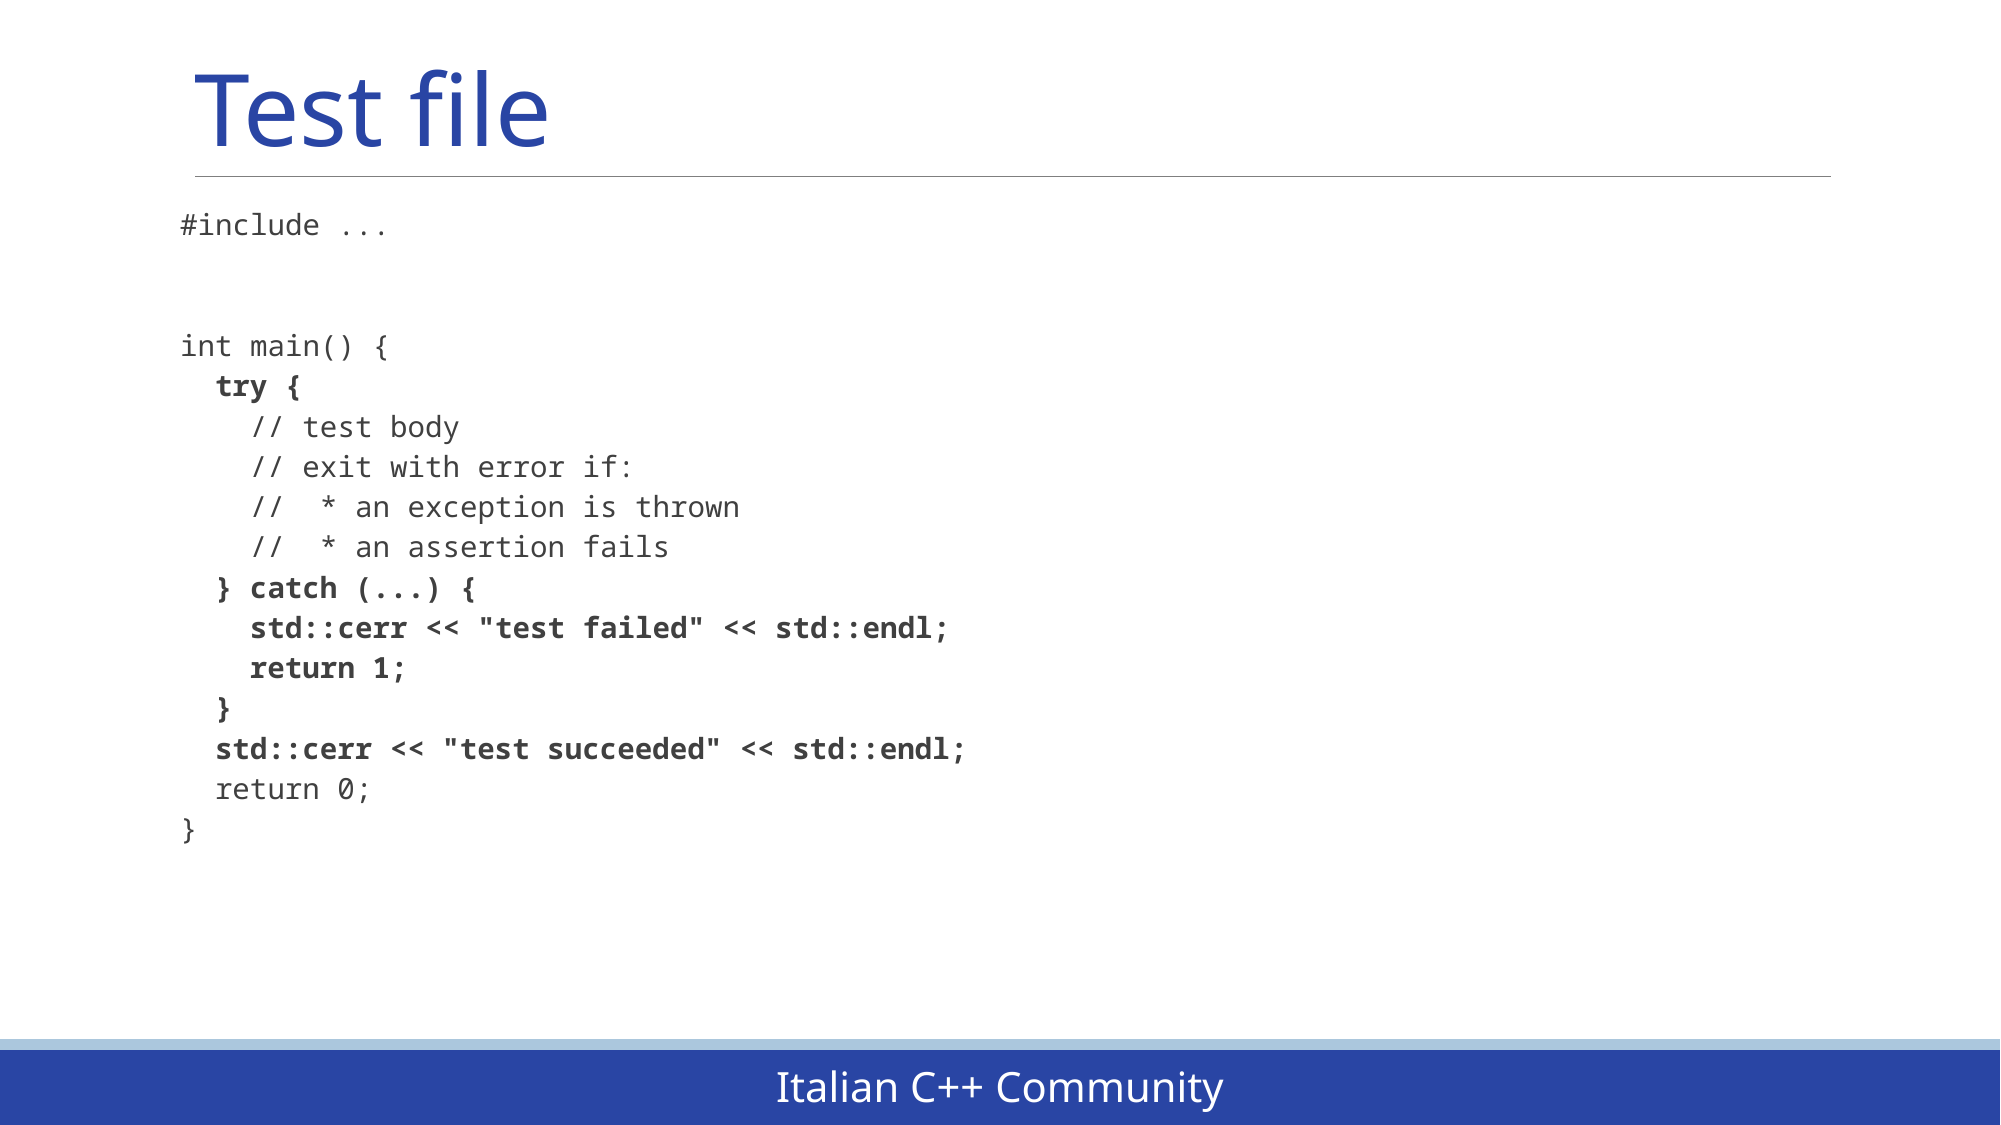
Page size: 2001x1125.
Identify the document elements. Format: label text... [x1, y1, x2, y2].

title Test file [179, 2, 1830, 175]
list #include ... int main() { try { // test body // exit with error if: // * an exception is thrown // * an assertion fails } catch (...) { std::cerr << "test failed" << std::endl; return 1; } std::cerr << "test succeeded" << std::endl; return 0; } [179, 202, 1949, 1011]
